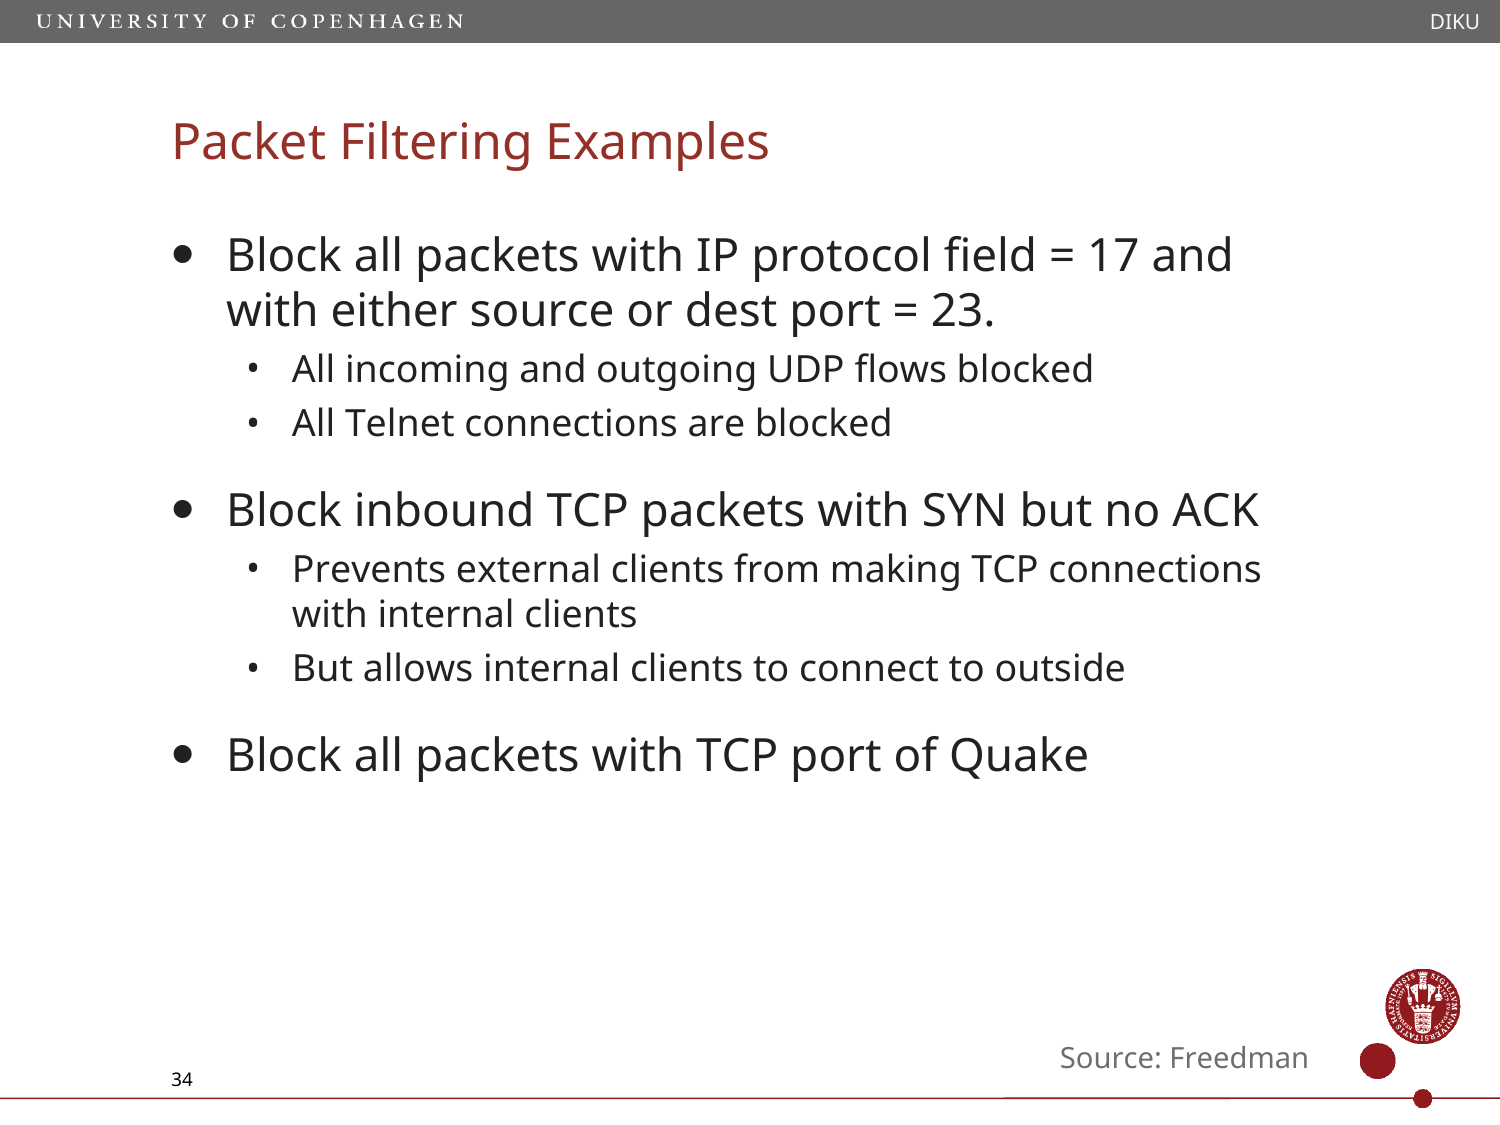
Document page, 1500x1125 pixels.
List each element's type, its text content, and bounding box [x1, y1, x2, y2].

text_box Source: Freedman [1045, 1031, 1353, 1083]
text_box Packet Filtering Examples [171, 75, 1329, 171]
text_box DIKU [469, 0, 1495, 43]
text_box <number> [171, 1067, 522, 1092]
picture [0, 910, 1500, 1122]
text_box Block all packets with IP protocol field = 17 and with either source or dest port = 23. All incoming and outgoing UDP flows blocked All Telnet connections are blocked Block inbound TCP packets with SYN but no ACK Prevents external clients from making TCP connections with internal clients But allows internal clients to connect to outside Block all packets with TCP port of Quake [171, 225, 1329, 900]
